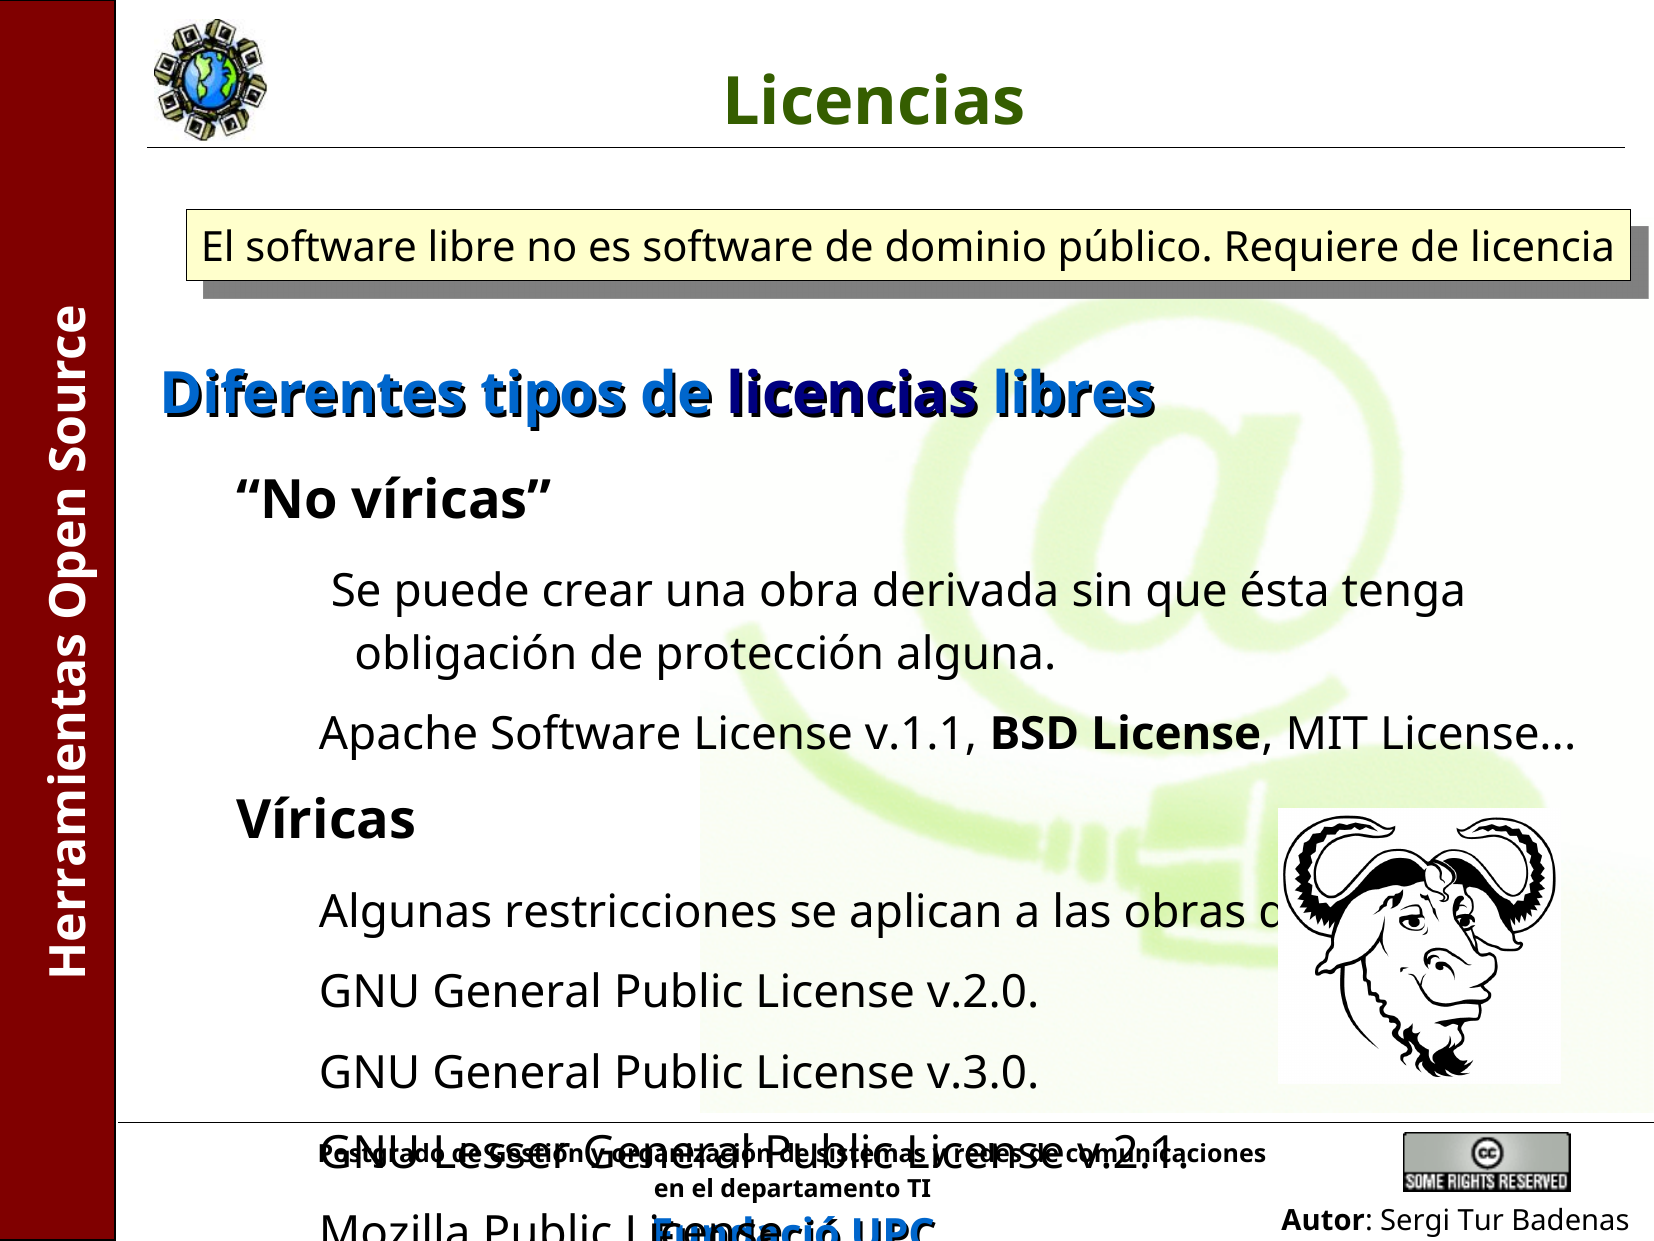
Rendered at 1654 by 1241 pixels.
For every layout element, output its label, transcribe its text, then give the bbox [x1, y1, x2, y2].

text_box El software libre no es software de dominio público. Requiere de licencia [186, 209, 1558, 266]
title Licencias [129, 56, 1619, 141]
list Diferentes tipos de licencias libres “No víricas” Se puede crear una obra derivada sin que ésta tenga obligación de protección alguna. Apache Software License v.1.1, BSD License, MIT License... Víricas Algunas restricciones se aplican a las obras derivadas. GNU General Public License v.2.0. GNU General Public License v.3.0. GNU Lesser General Public License v.2.1. Mozilla Public License [141, 242, 1630, 1078]
picture [1007, 1078, 1019, 1085]
picture [700, 217, 1654, 1113]
picture [154, 19, 268, 56]
picture [1403, 1132, 1571, 1192]
